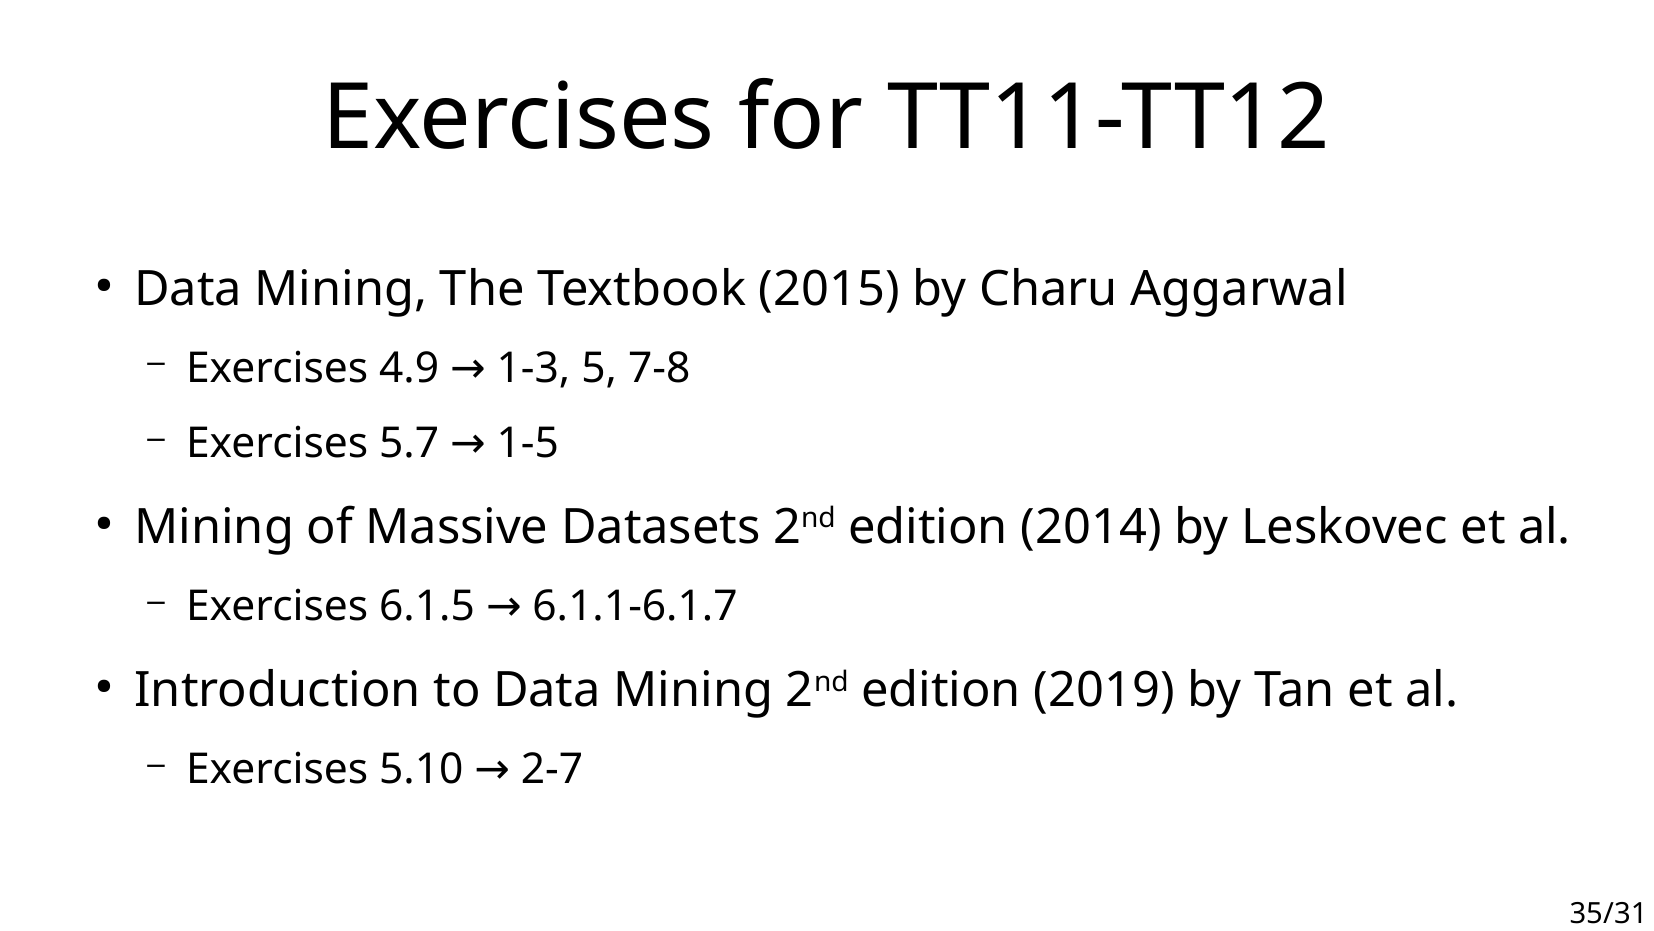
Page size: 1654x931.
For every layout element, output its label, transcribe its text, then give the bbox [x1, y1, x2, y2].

list Data Mining, The Textbook (2015) by Charu Aggarwal Exercises 4.9 → 1-3, 5, 7-8 Exercises 5.7 → 1-5 Mining of Massive Datasets 2nd edition (2014) by Leskovec et al. Exercises 6.1.5 → 6.1.1-6.1.7 Introduction to Data Mining 2nd edition (2019) by Tan et al. Exercises 5.10 → 2-7 [82, 253, 1612, 850]
title Exercises for TT11-TT12 [82, 1, 1571, 226]
